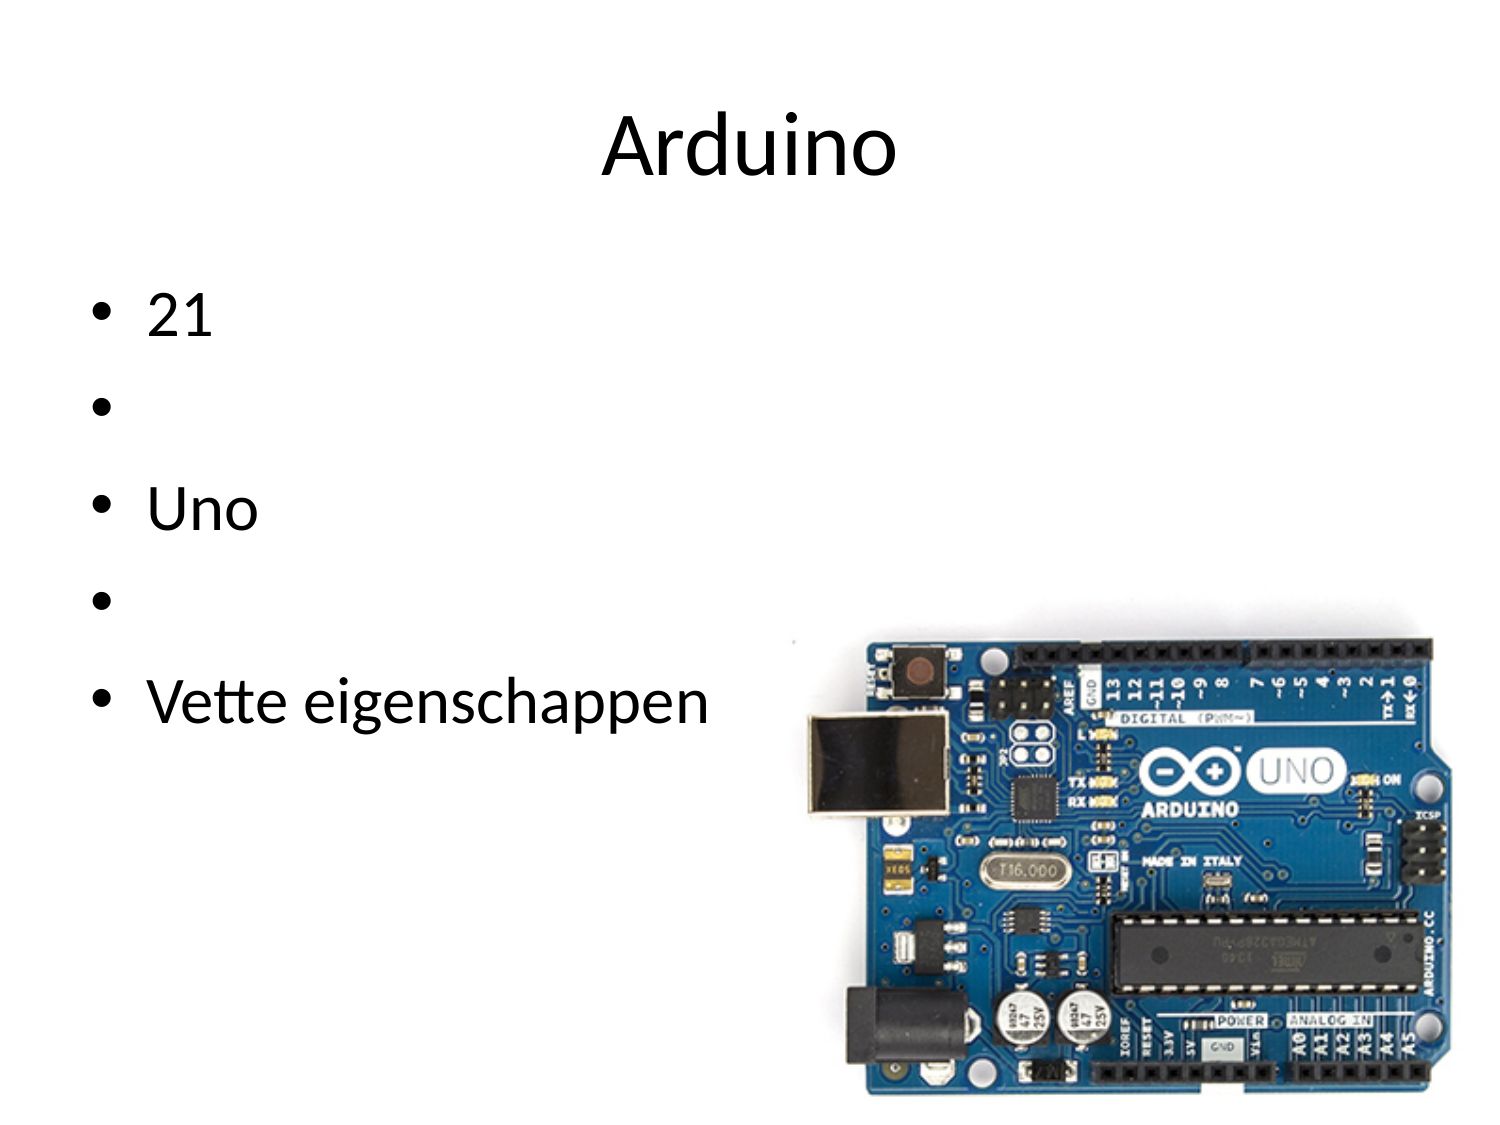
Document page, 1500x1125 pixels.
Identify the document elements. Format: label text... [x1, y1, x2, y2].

list 21 Uno Vette eigenschappen [75, 262, 1426, 1005]
picture [712, 586, 1500, 1125]
title Arduino [75, 45, 1426, 233]
